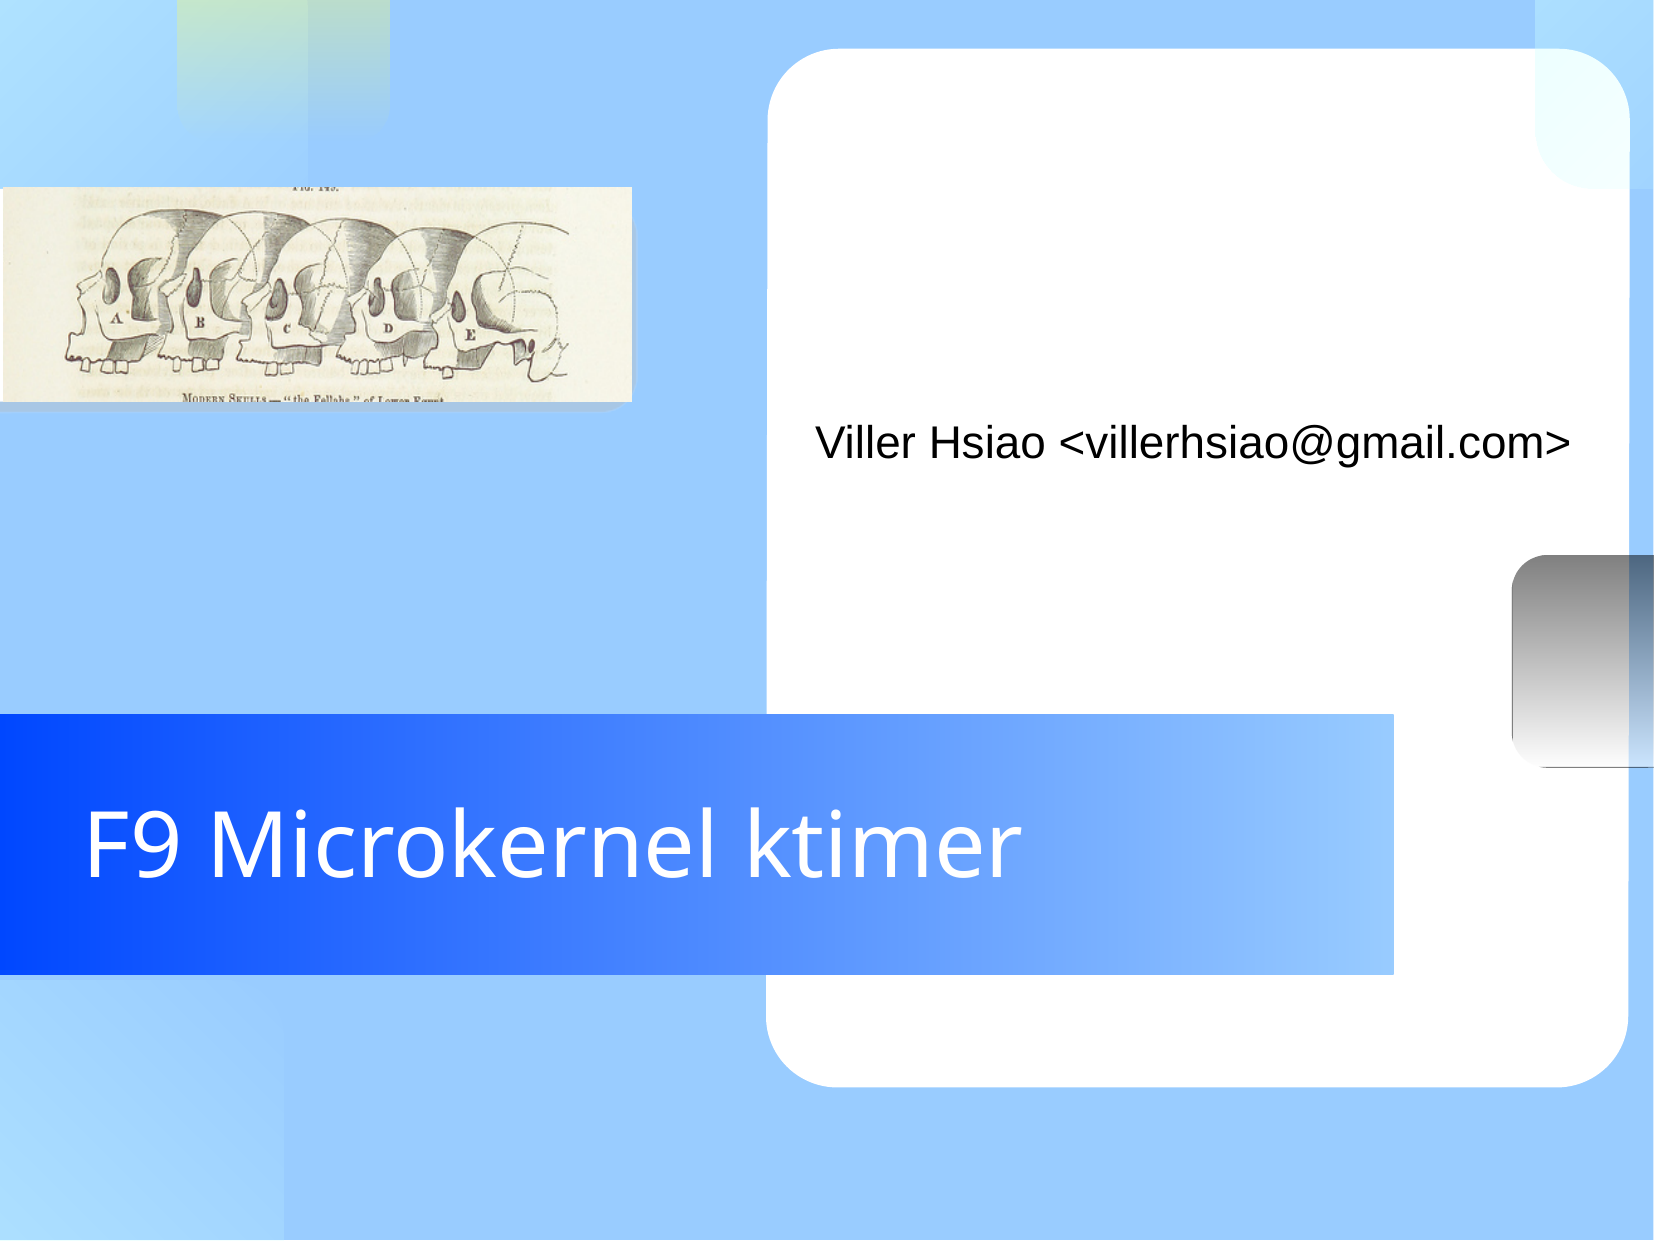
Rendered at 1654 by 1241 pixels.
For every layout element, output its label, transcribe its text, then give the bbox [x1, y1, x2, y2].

picture [3, 187, 632, 402]
subtitle Viller Hsiao <villerhsiao@gmail.com> [814, 318, 1619, 566]
title F9 Microkernel ktimer [82, 738, 1312, 946]
